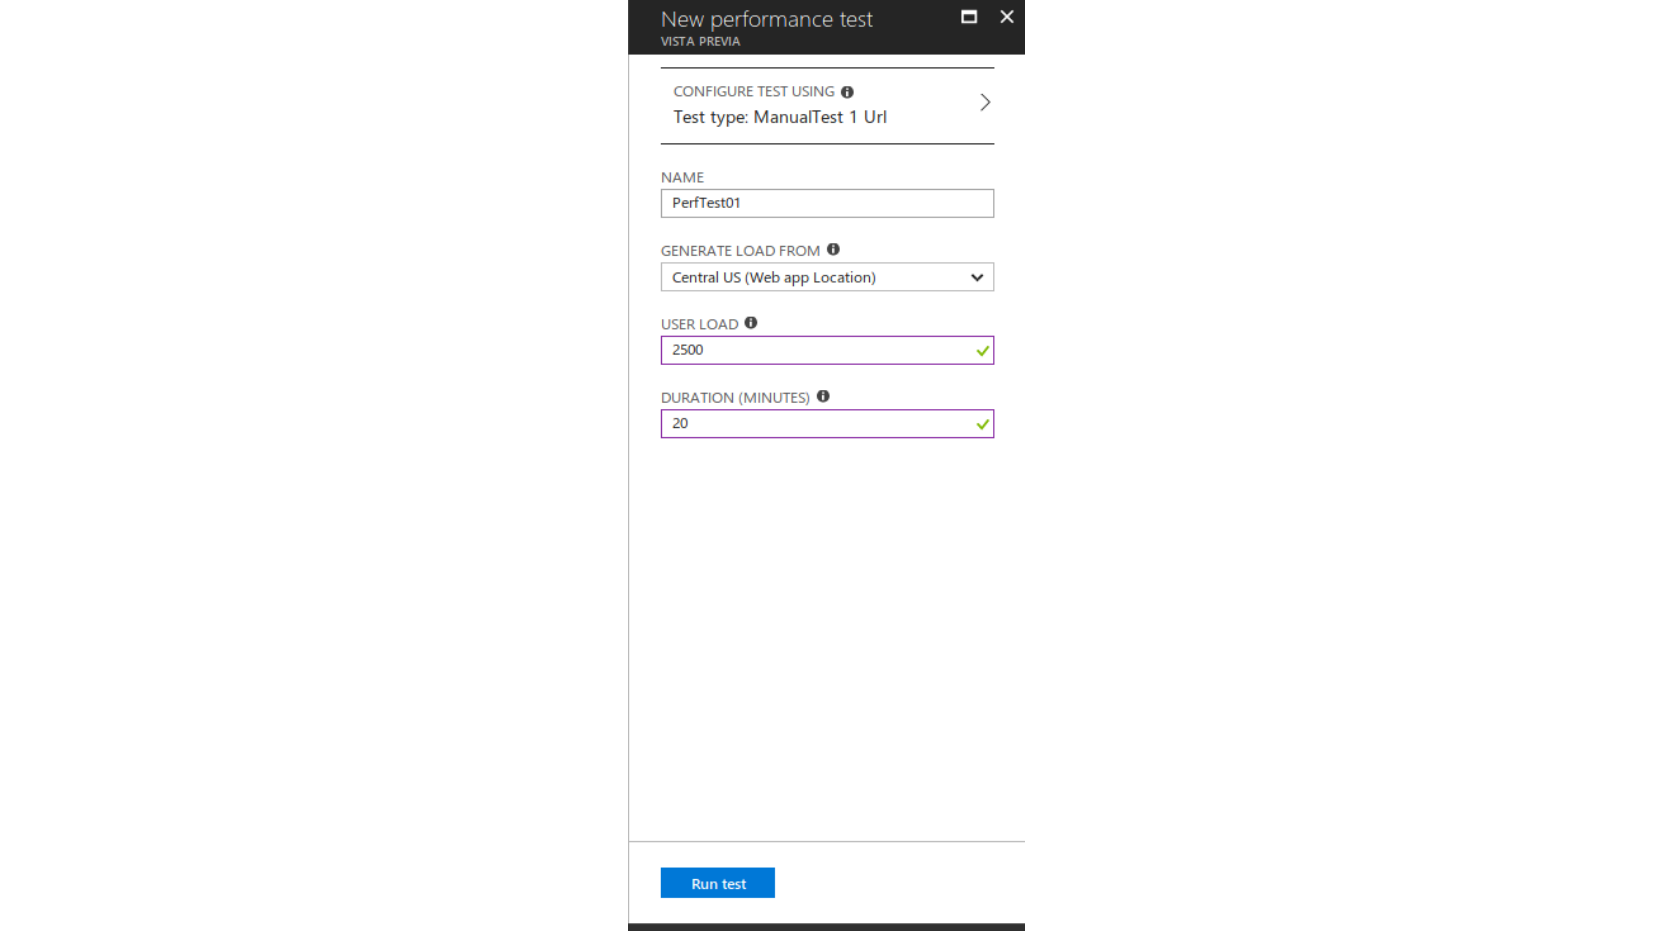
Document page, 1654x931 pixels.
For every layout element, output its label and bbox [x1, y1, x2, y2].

picture [628, 0, 1025, 931]
